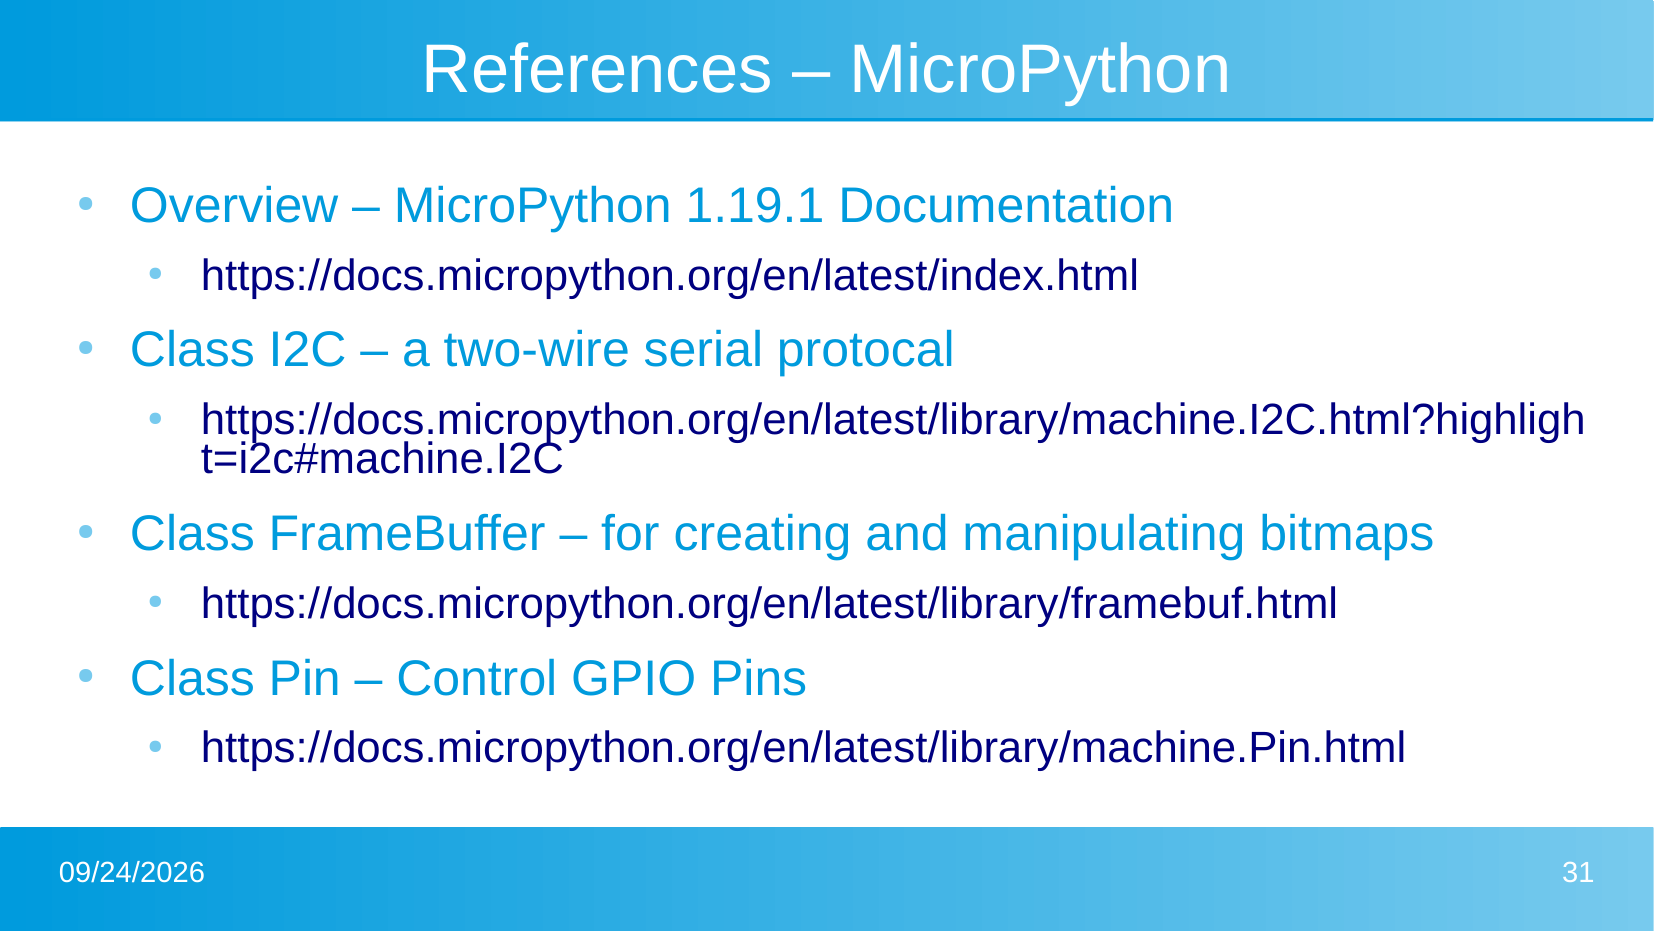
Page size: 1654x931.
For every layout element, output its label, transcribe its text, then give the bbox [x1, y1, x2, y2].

list Overview – MicroPython 1.19.1 Documentation https://docs.micropython.org/en/latest/index.html Class I2C – a two-wire serial protocal https://docs.micropython.org/en/latest/library/machine.I2C.html?highlight=i2c#machine.I2C Class FrameBuffer – for creating and manipulating bitmaps https://docs.micropython.org/en/latest/library/framebuf.html Class Pin – Control GPIO Pins https://docs.micropython.org/en/latest/library/machine.Pin.html [59, 177, 1595, 788]
title References – MicroPython [59, 29, 1595, 108]
